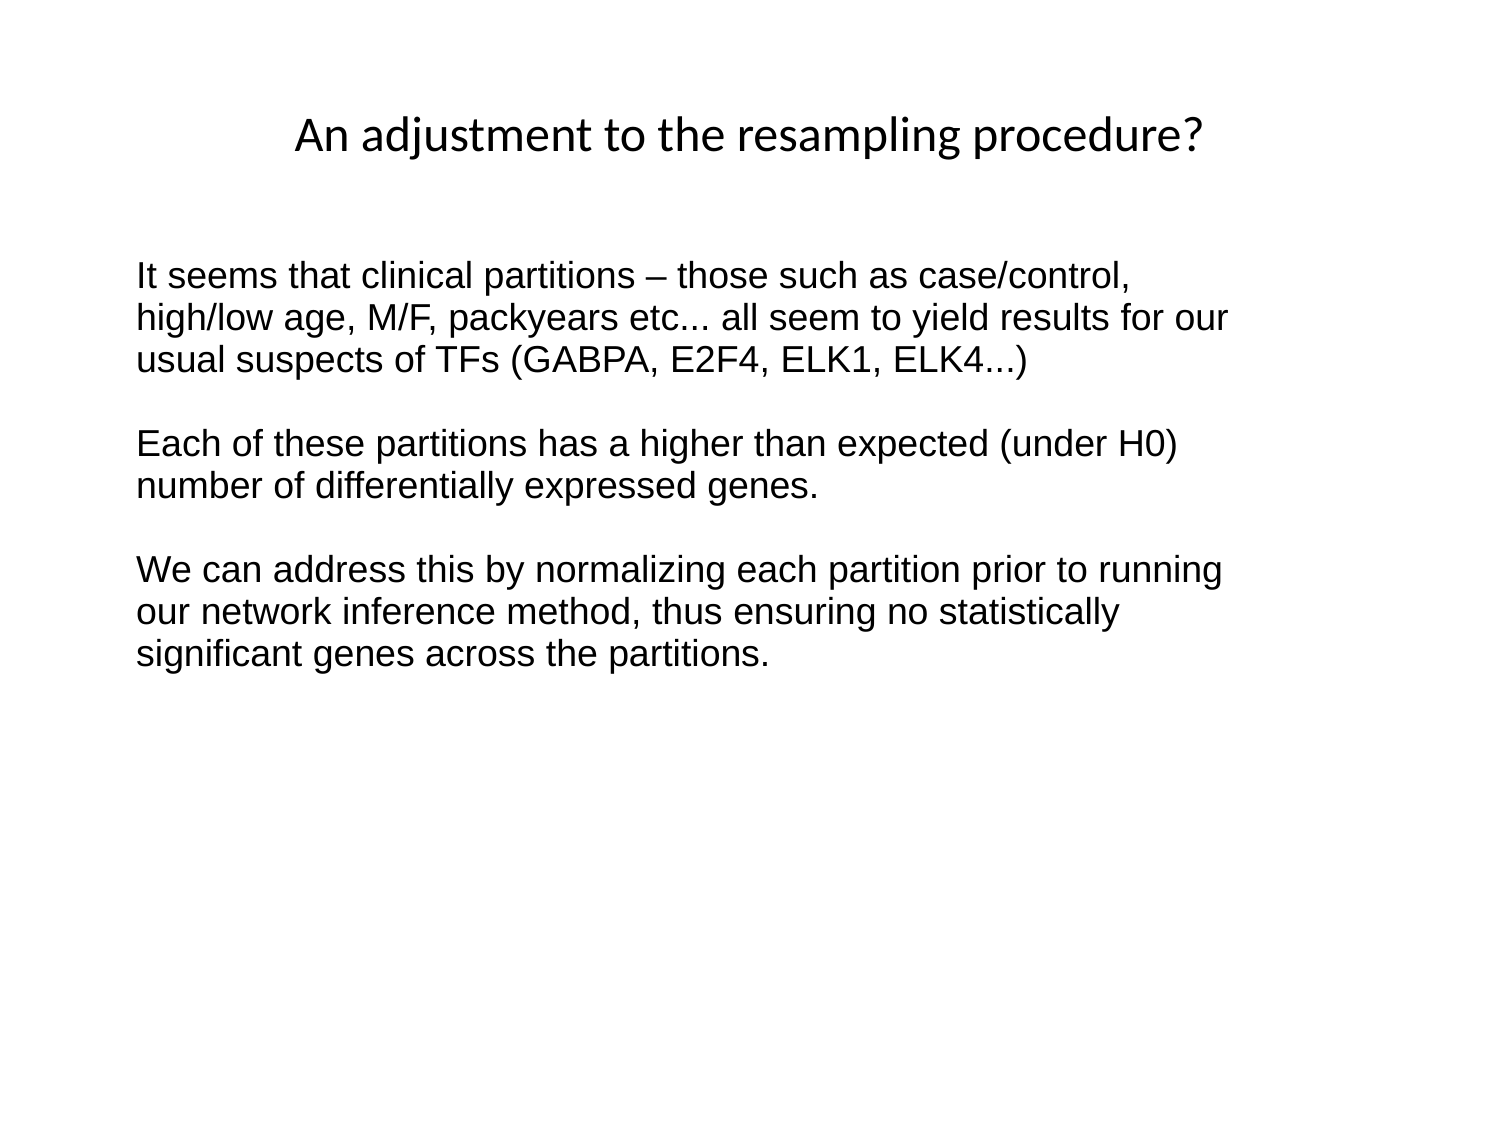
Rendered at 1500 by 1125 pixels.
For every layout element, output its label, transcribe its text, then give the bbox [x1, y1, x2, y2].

title An adjustment to the resampling procedure? [75, 45, 1425, 233]
text_box It seems that clinical partitions – those such as case/control, high/low age, M/F, packyears etc... all seem to yield results for our usual suspects of TFs (GABPA, E2F4, ELK1, ELK4...) Each of these partitions has a higher than expected (under H0) number of differentially expressed genes. We can address this by normalizing each partition prior to running our network inference method, thus ensuring no statistically significant genes across the partitions. [121, 247, 1249, 682]
